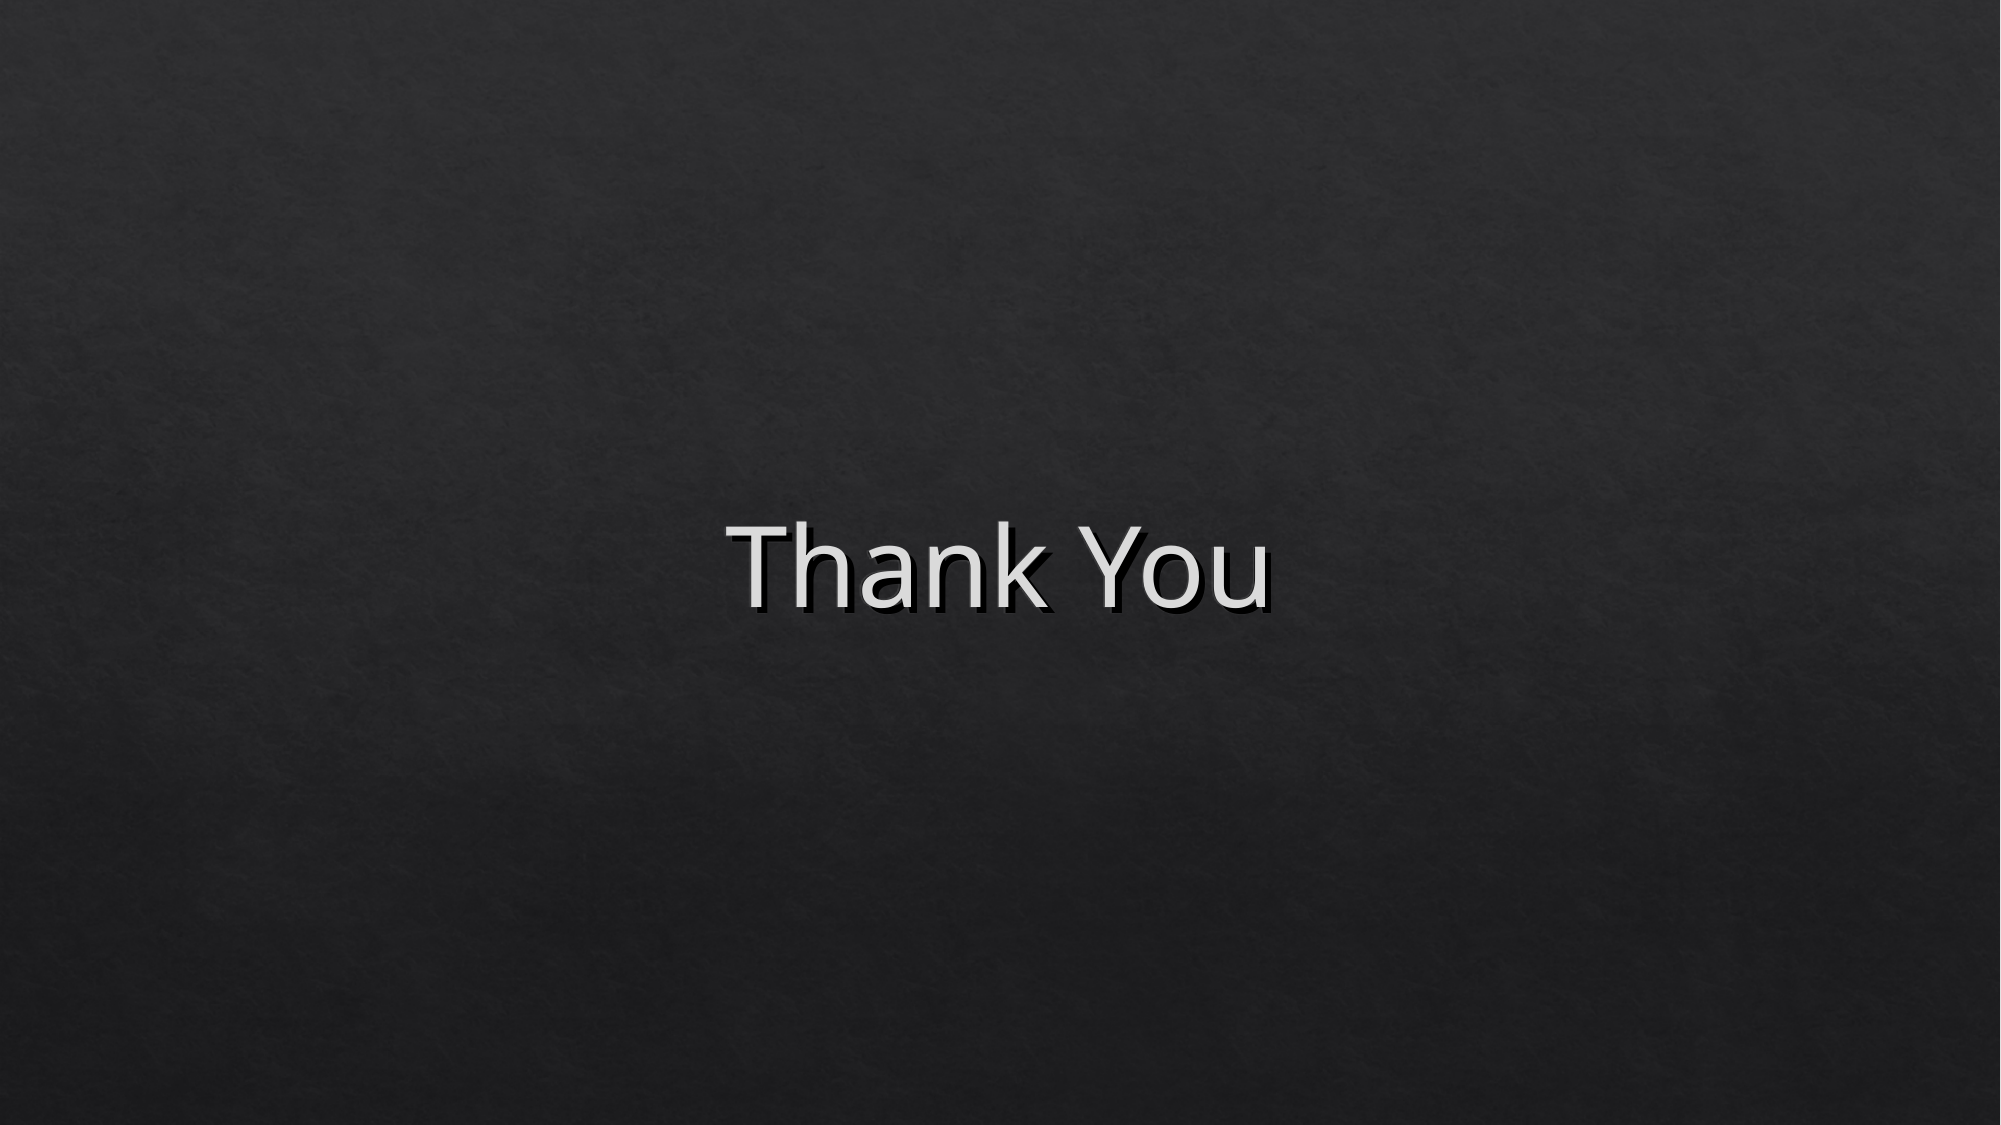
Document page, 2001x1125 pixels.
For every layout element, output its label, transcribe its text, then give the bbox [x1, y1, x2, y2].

title Thank You [15, 411, 1985, 714]
